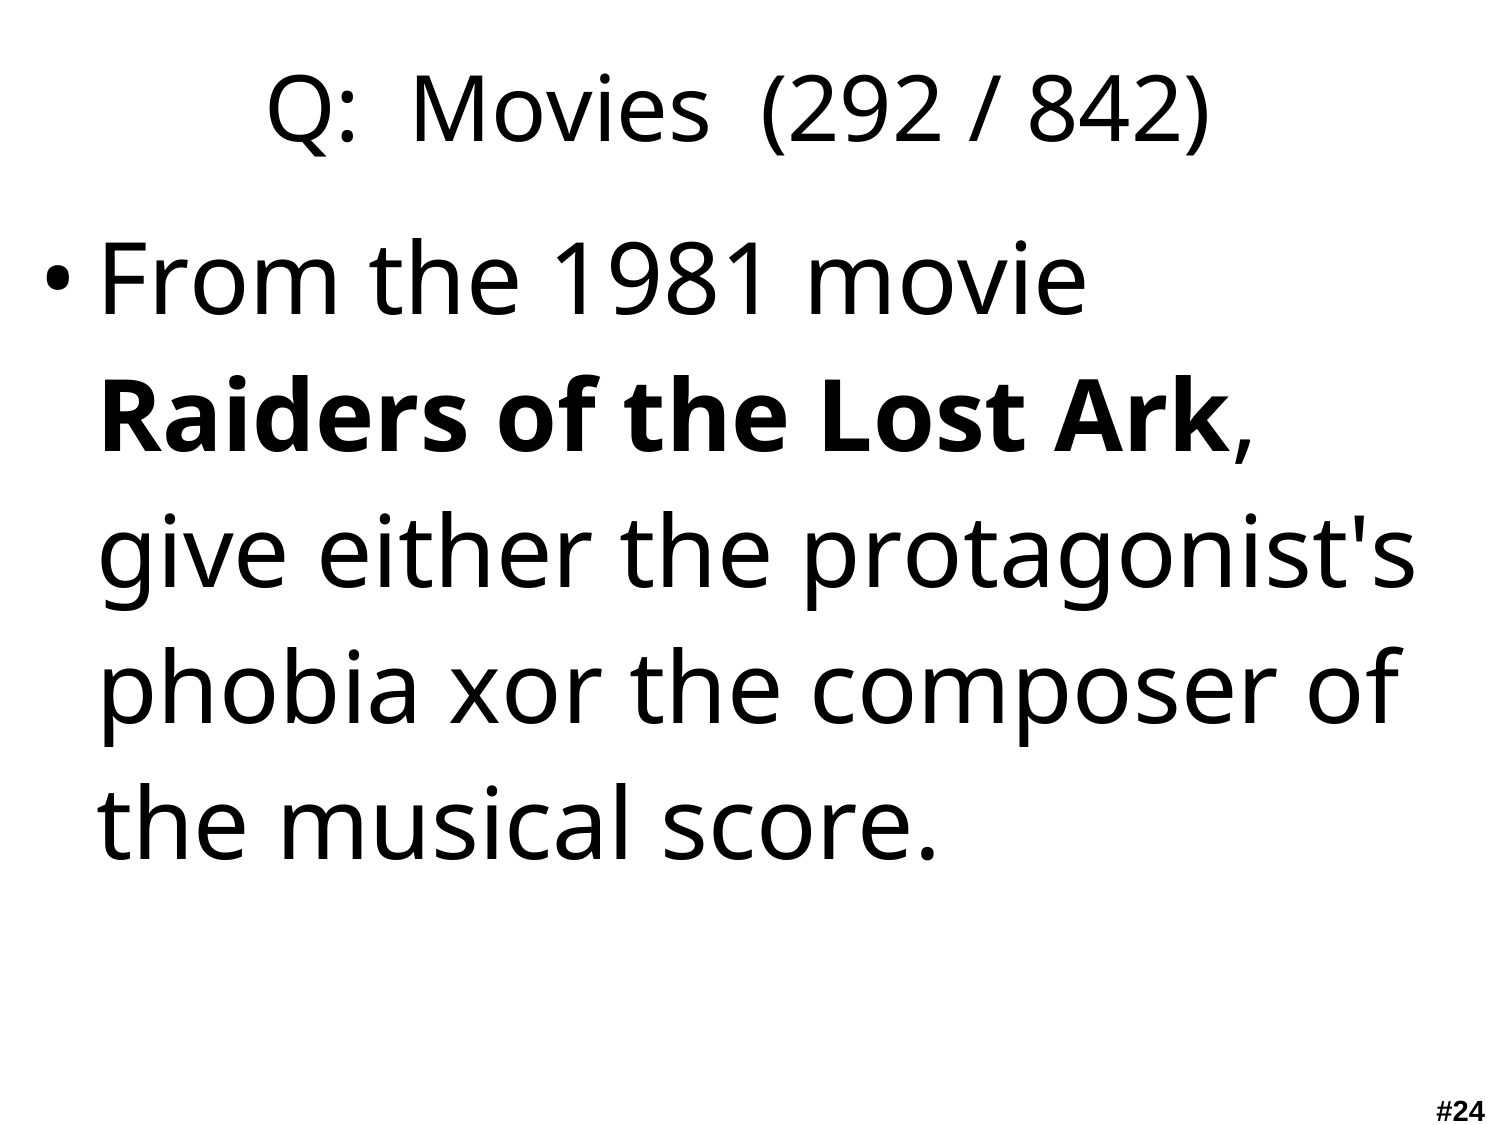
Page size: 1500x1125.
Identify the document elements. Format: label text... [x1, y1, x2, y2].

title Q: Movies (292 / 842) [24, 12, 1476, 200]
list From the 1981 movie Raiders of the Lost Ark, give either the protagonist's phobia xor the composer of the musical score. [24, 200, 1476, 1101]
